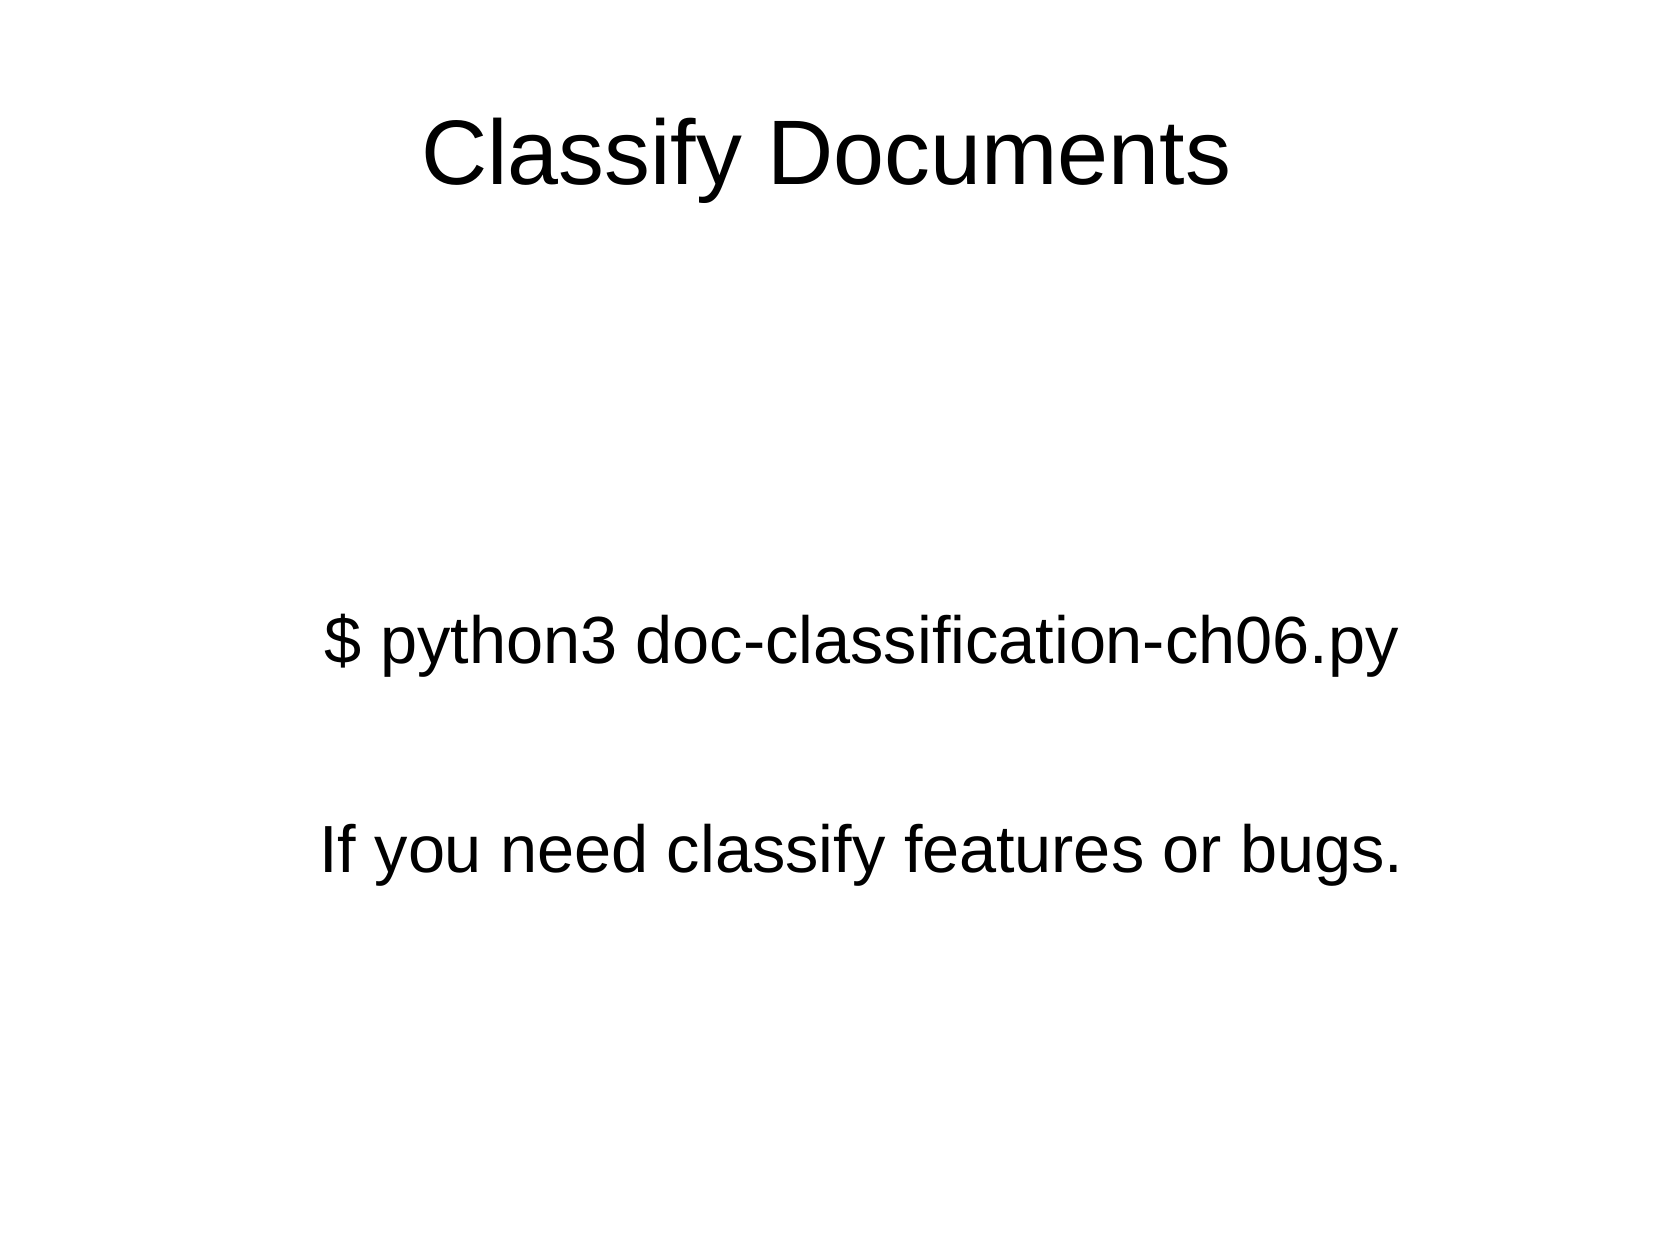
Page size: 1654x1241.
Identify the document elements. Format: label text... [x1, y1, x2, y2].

title Classify Documents [82, 49, 1571, 257]
list $ python3 doc-classification-ch06.py If you need classify features or bugs. [82, 290, 1571, 1010]
